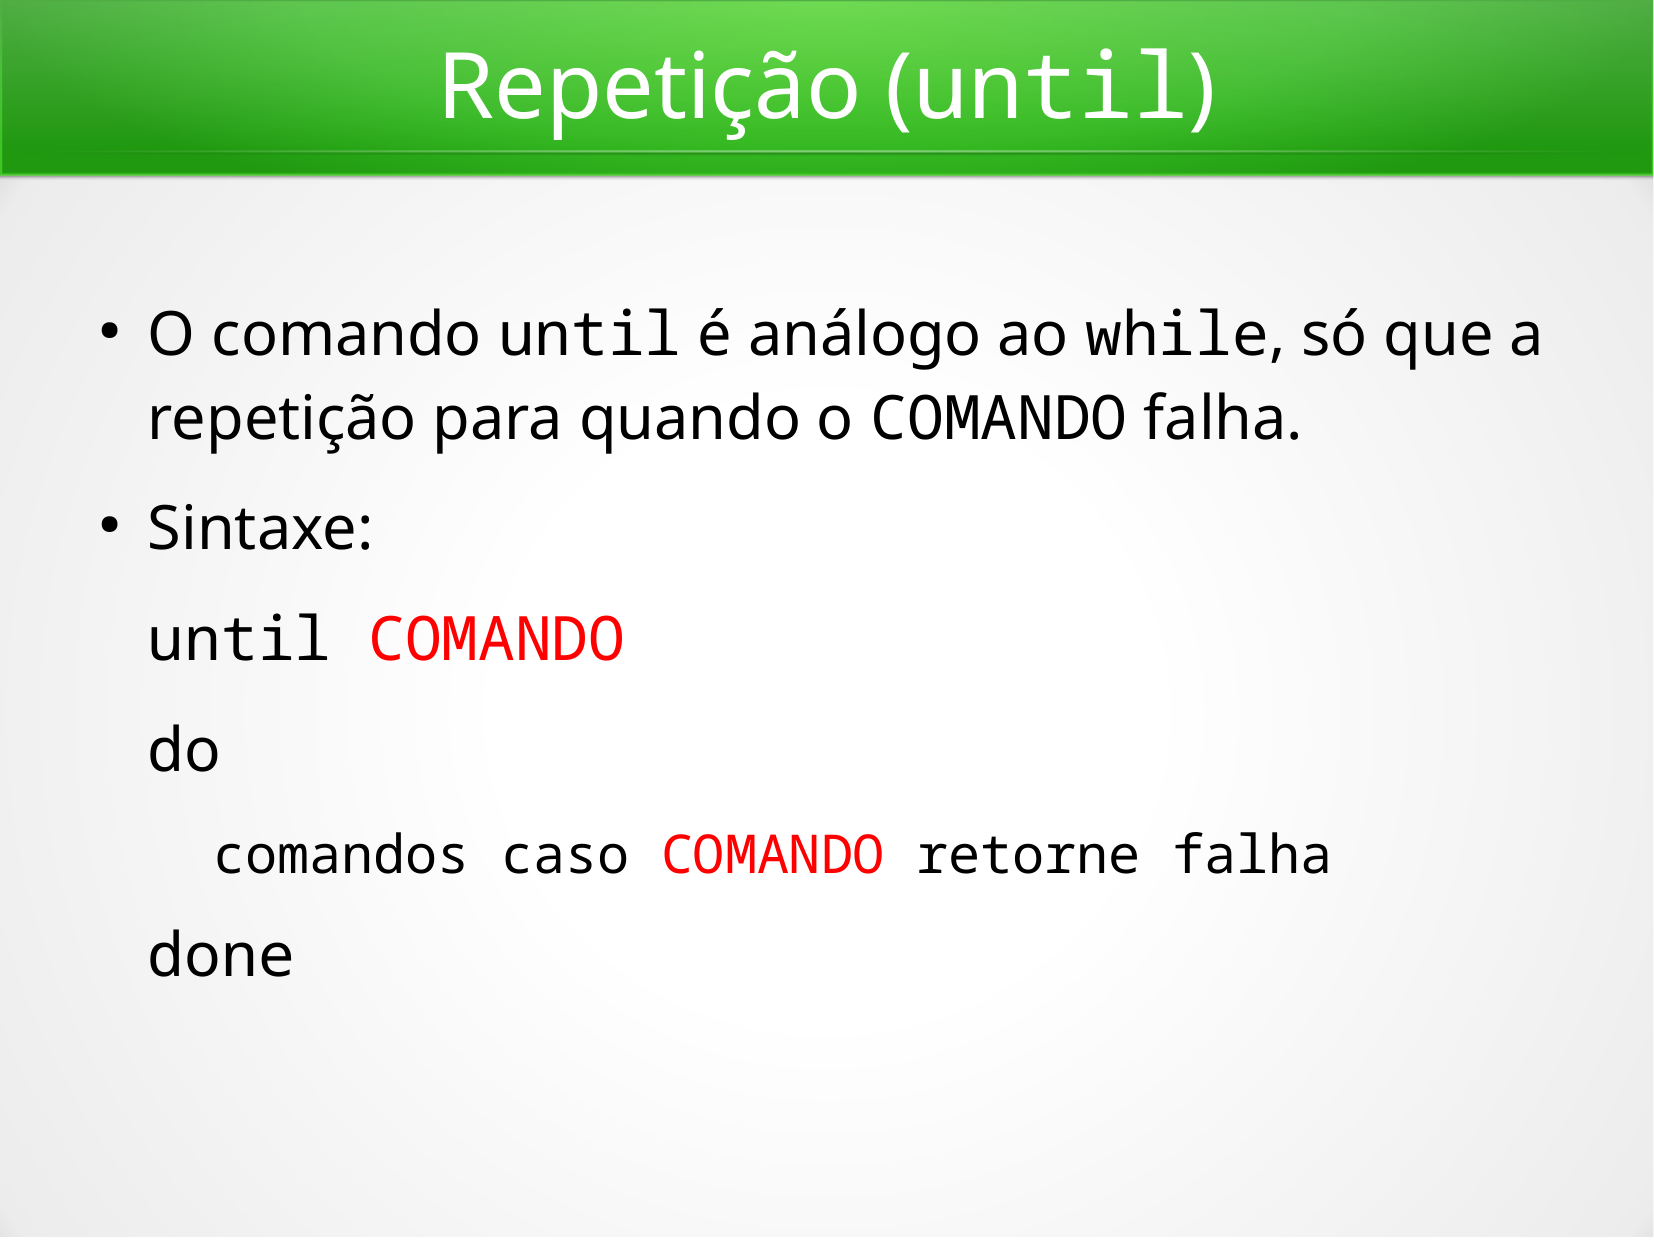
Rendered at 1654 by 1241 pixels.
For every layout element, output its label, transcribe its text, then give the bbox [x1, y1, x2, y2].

list O comando until é análogo ao while, só que a repetição para quando o COMANDO falha. Sintaxe: until COMANDO do comandos caso COMANDO retorne falha done [82, 290, 1571, 1010]
title Repetição (until) [82, 11, 1571, 154]
picture [0, 0, 1654, 1237]
